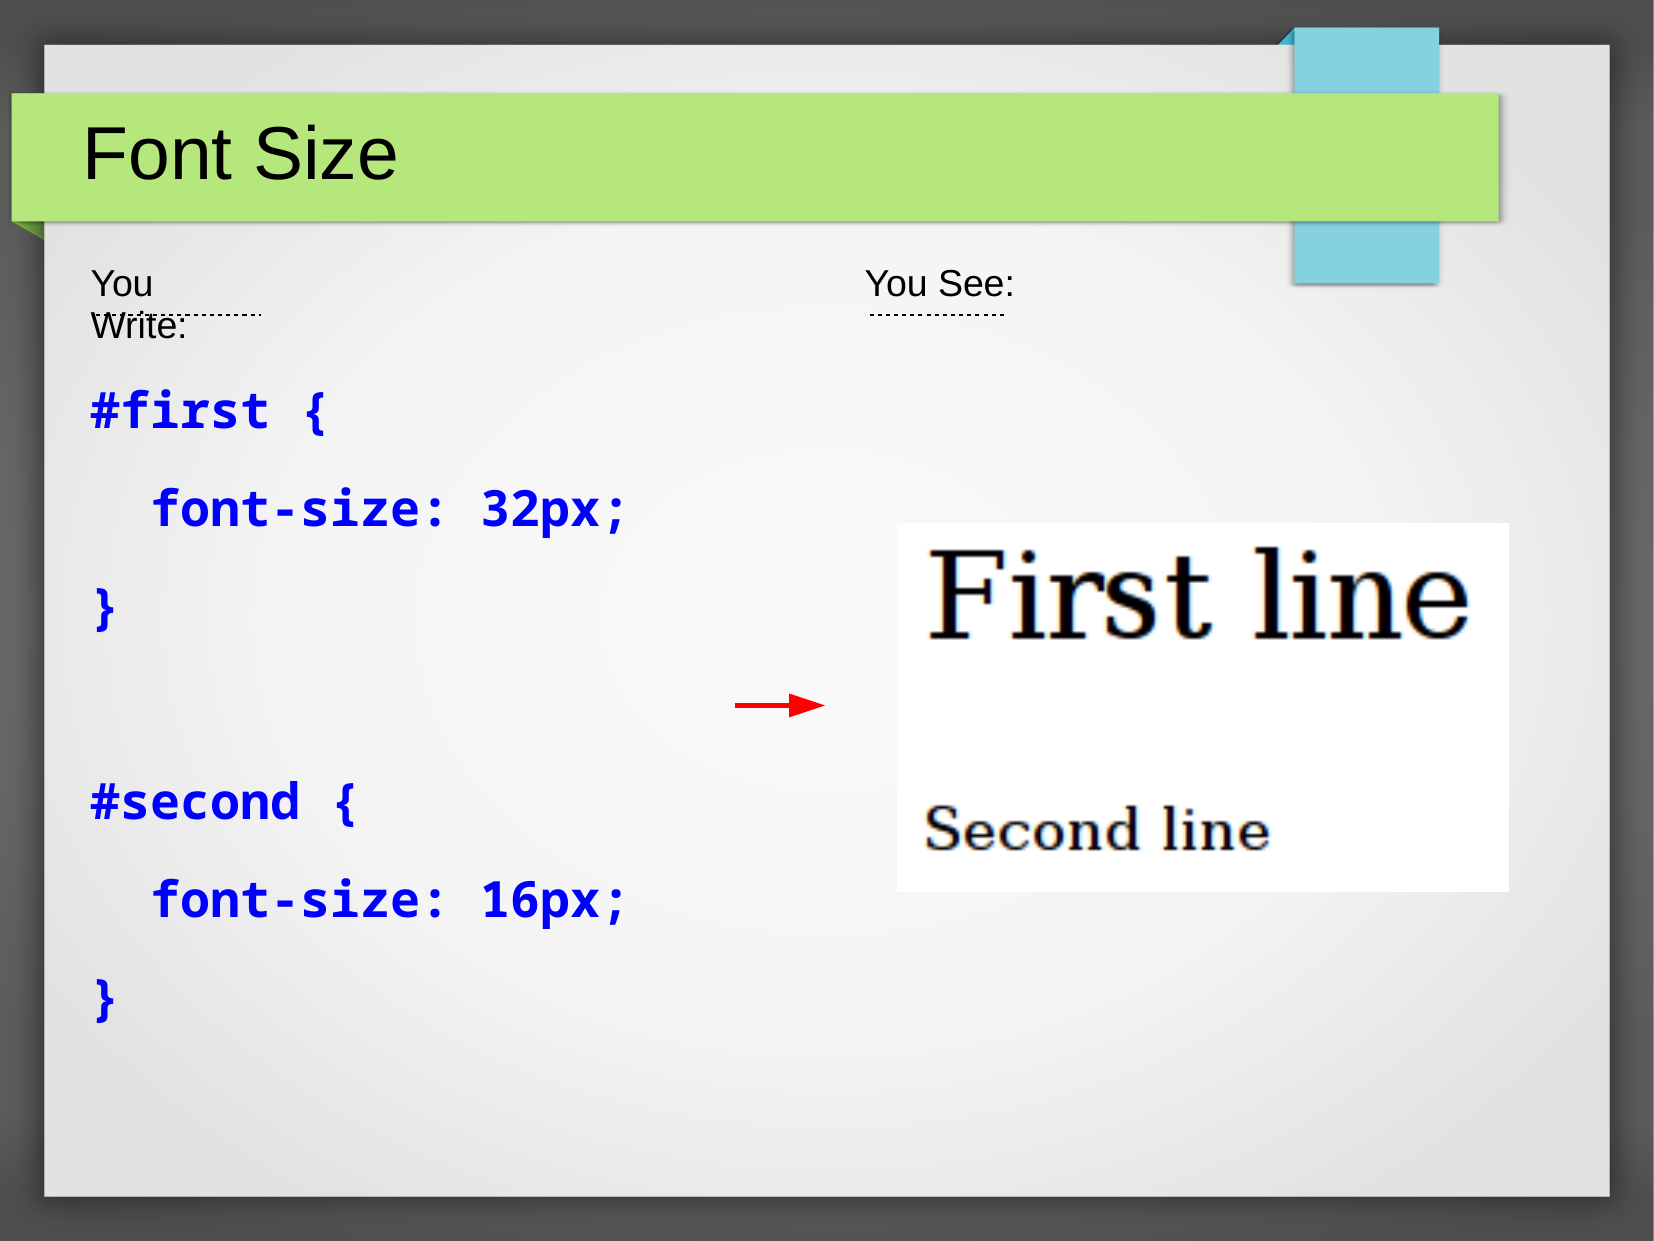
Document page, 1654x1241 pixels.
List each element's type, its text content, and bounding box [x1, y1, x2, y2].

text_box You Write: [75, 255, 277, 313]
picture [0, 0, 1654, 1241]
title Font Size [82, 94, 1264, 213]
list #first { font-size: 32px; } #second { font-size: 16px; } [90, 375, 946, 1156]
text_box You See: [849, 255, 1030, 313]
